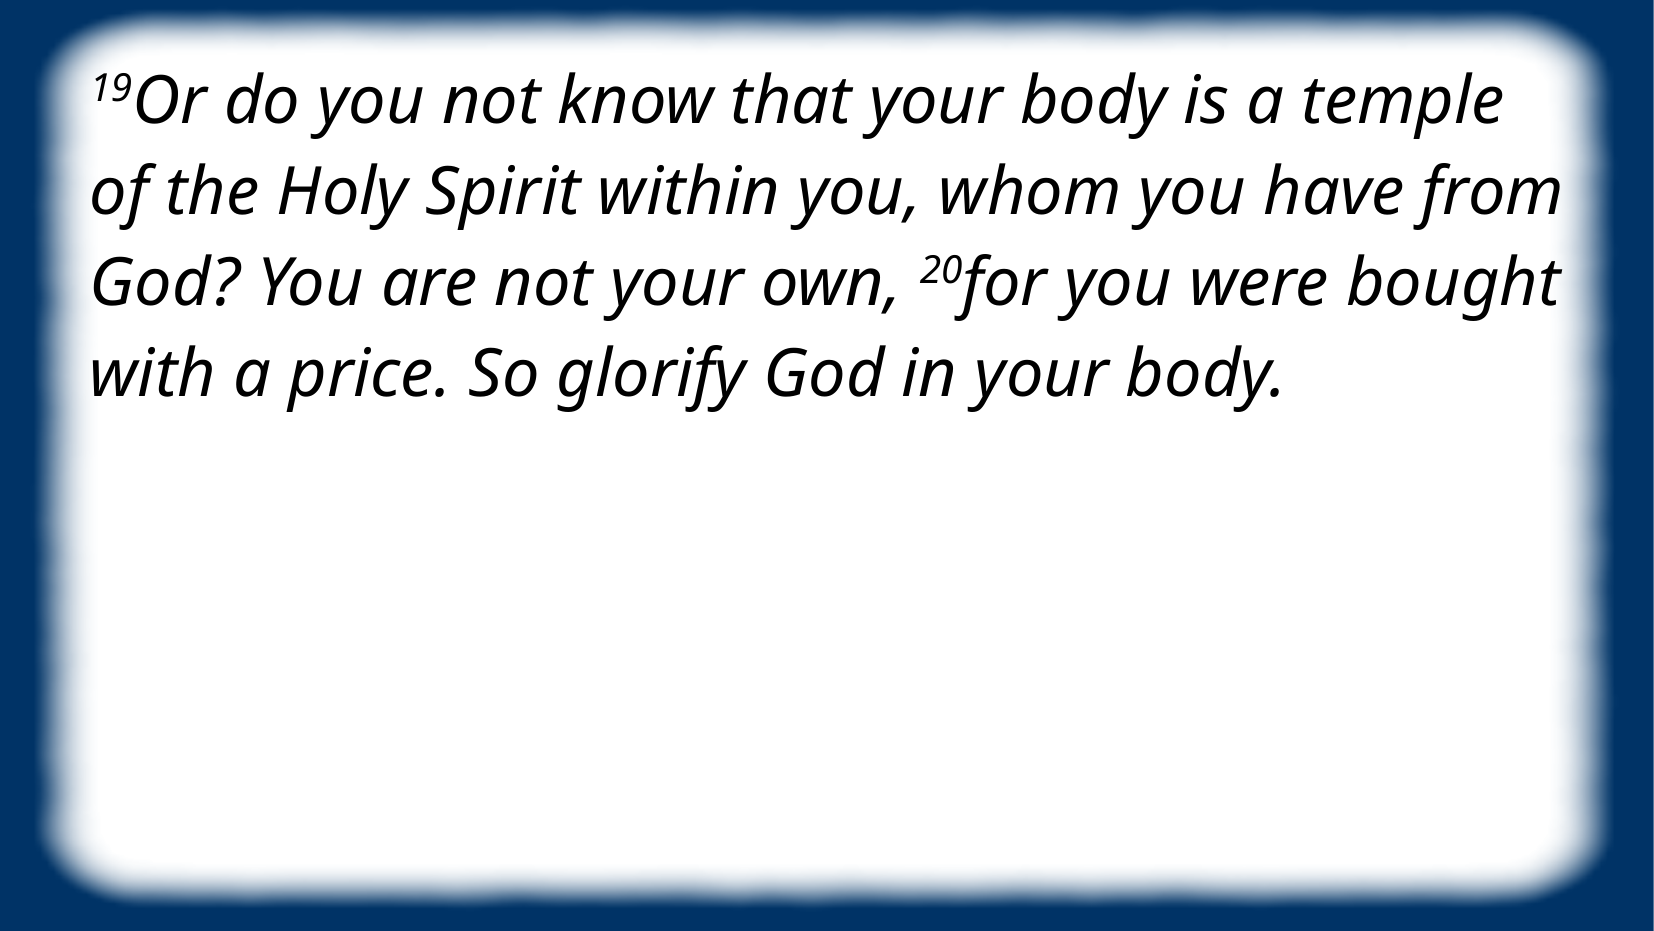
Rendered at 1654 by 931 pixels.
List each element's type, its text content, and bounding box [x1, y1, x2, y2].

text_box 19Or do you not know that your body is a temple of the Holy Spirit within you, whom you have from God? You are not your own, 20for you were bought with a price. So glorify God in your body. [75, 45, 1591, 415]
picture [0, 0, 1654, 931]
